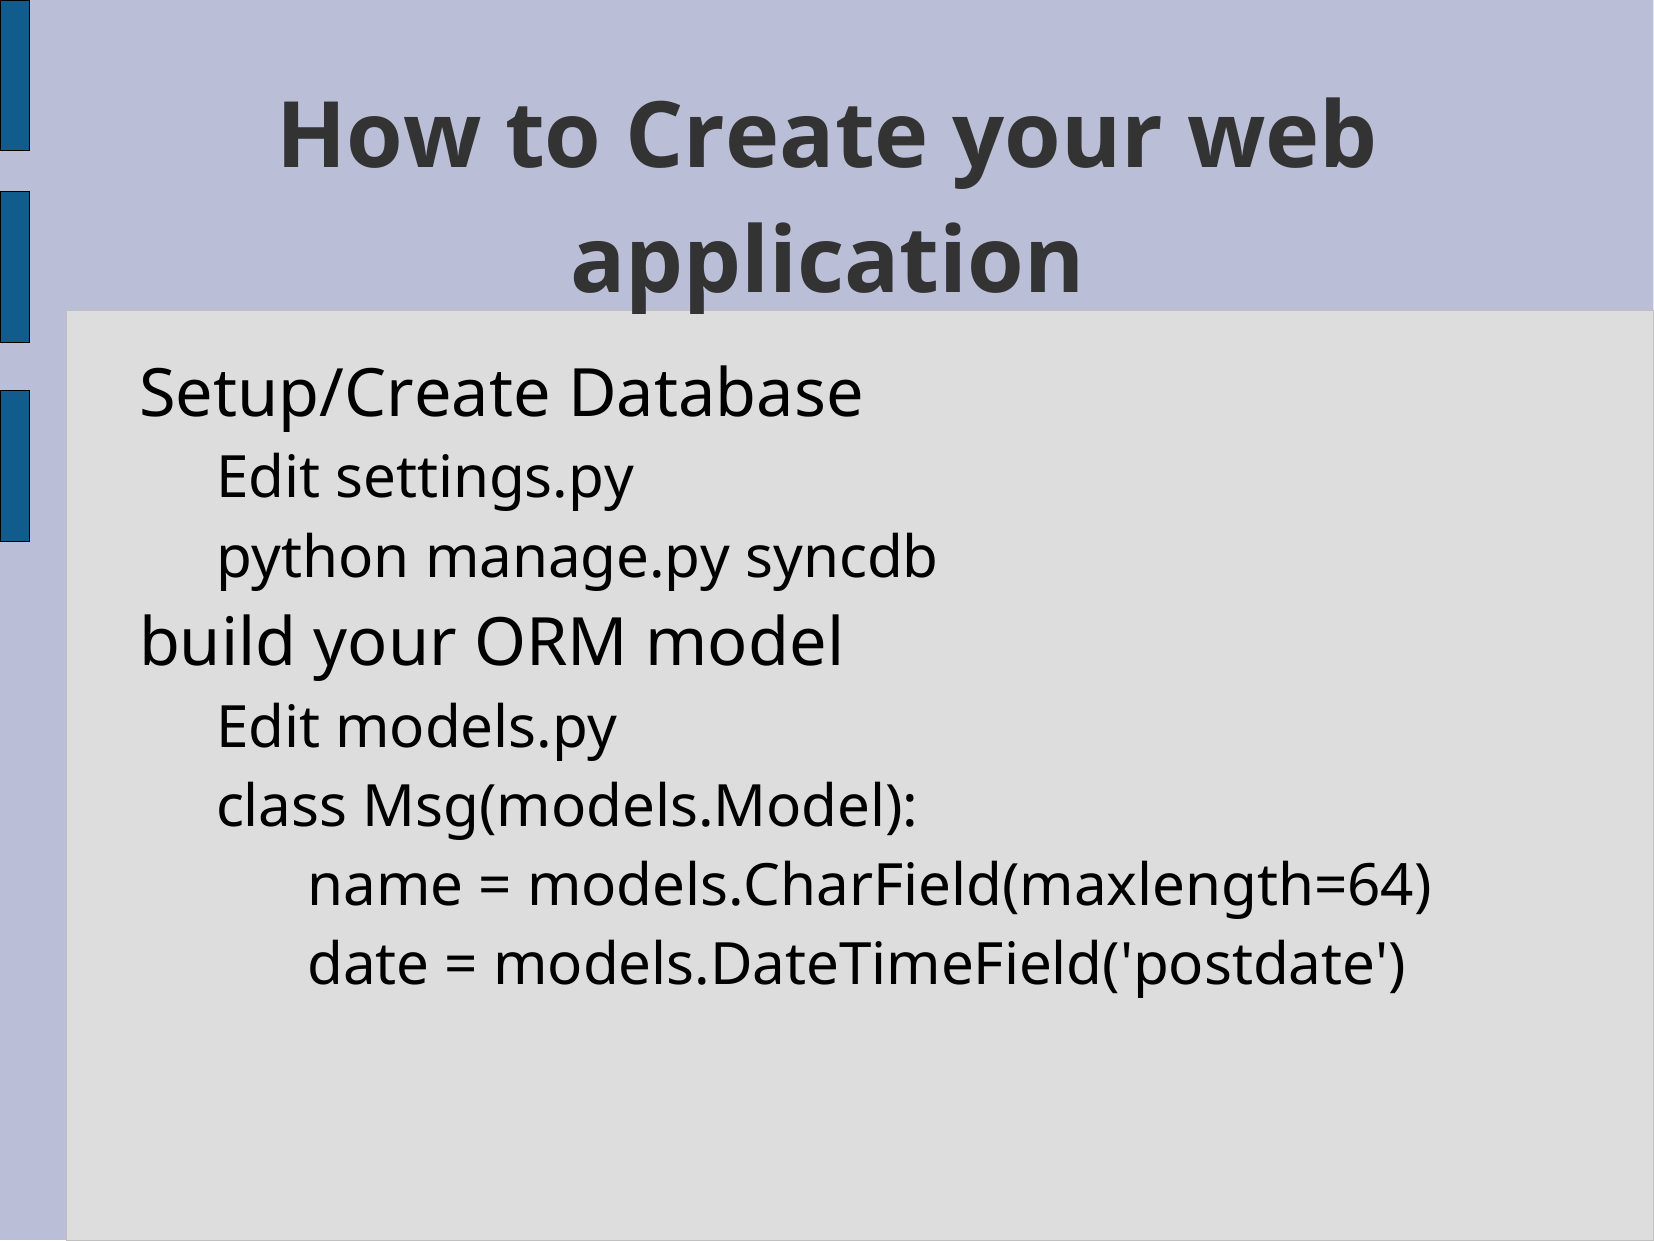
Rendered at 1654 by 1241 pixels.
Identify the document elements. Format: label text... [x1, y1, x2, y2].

title How to Create your web application [121, 84, 1534, 305]
list Setup/Create Database Edit settings.py python manage.py syncdb build your ORM model Edit models.py class Msg(models.Model): name = models.CharField(maxlength=64) date = models.DateTimeField('postdate') [121, 344, 1534, 1112]
